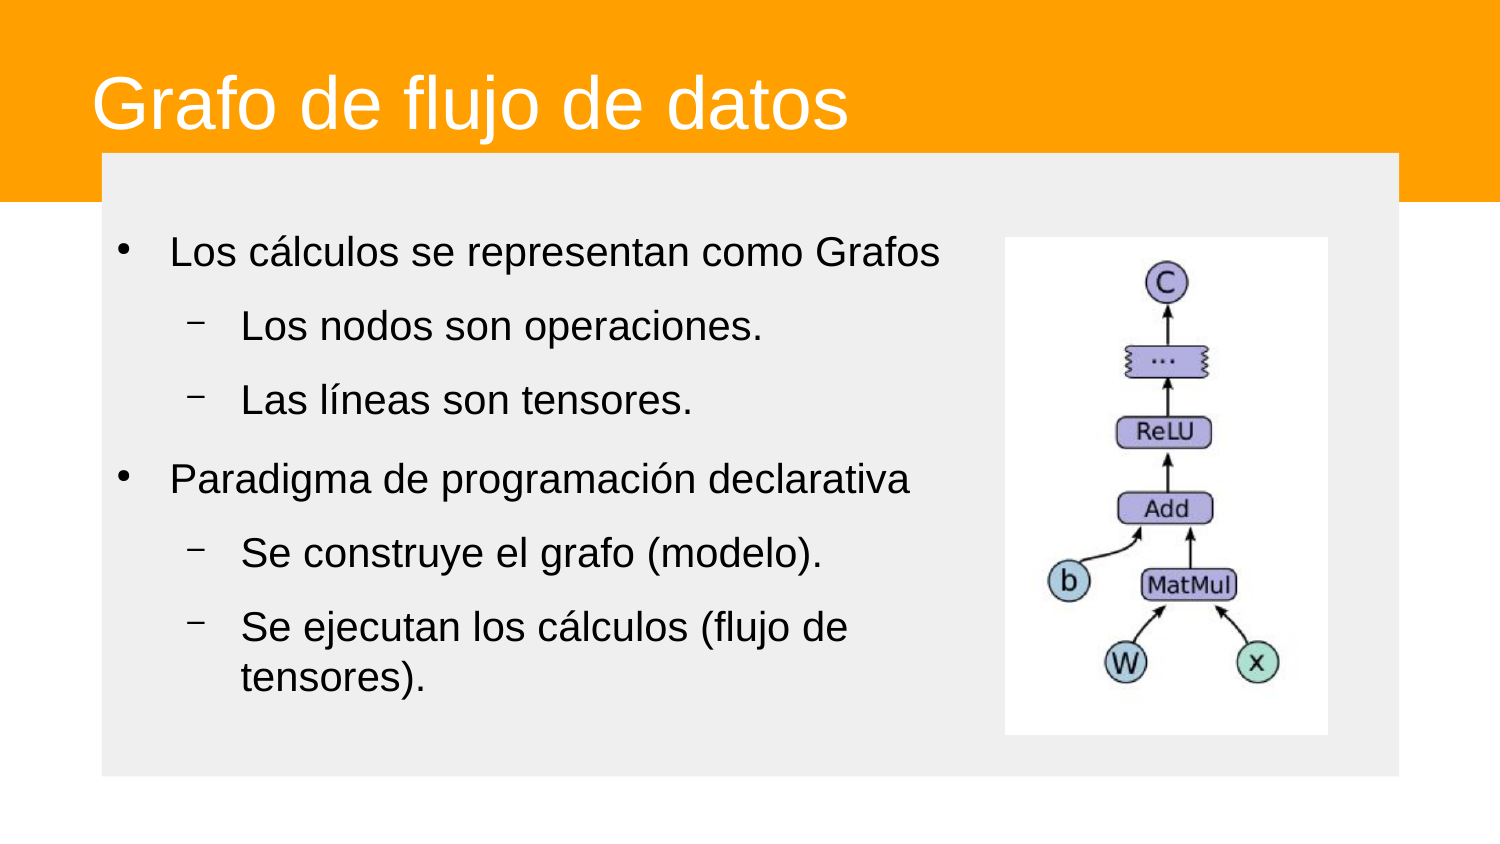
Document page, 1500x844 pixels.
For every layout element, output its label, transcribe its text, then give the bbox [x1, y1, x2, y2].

title Grafo de flujo de datos [76, 17, 1391, 160]
picture [1005, 237, 1328, 736]
list Los cálculos se representan como Grafos Los nodos son operaciones. Las líneas son tensores. Paradigma de programación declarativa Se construye el grafo (modelo). Se ejecutan los cálculos (flujo de tensores). [98, 225, 946, 831]
